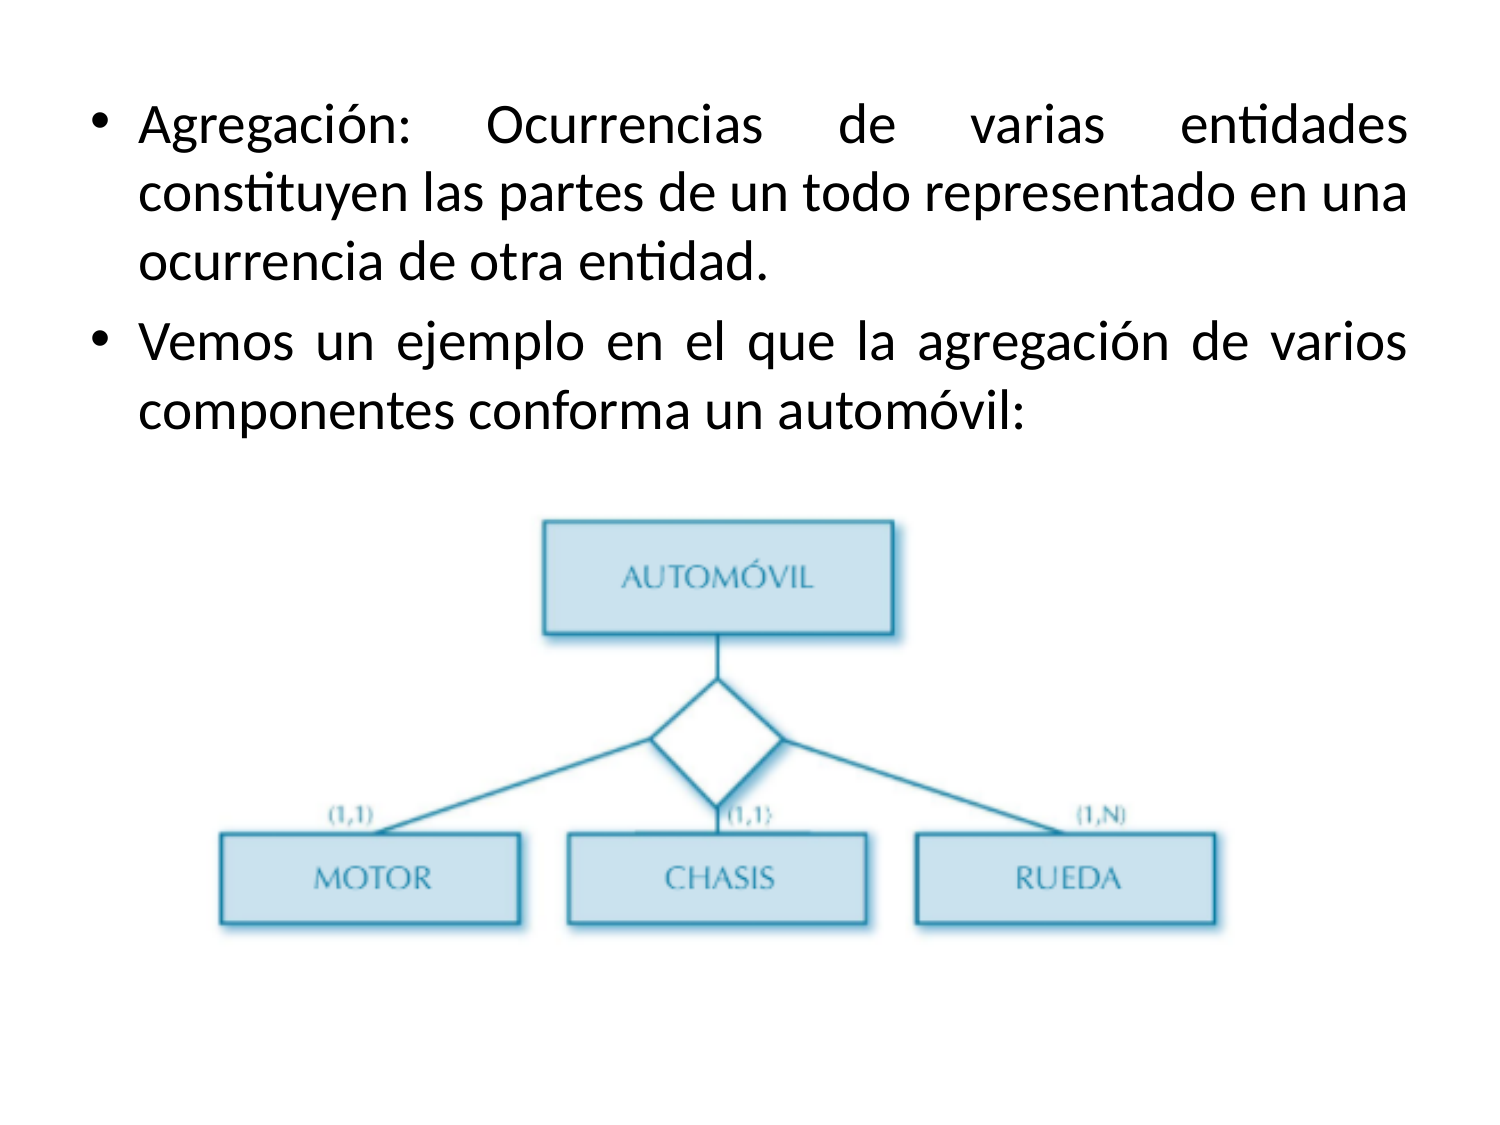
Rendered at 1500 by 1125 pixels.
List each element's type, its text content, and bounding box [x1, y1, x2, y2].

picture [171, 479, 1287, 976]
list Agregación: Ocurrencias de varias entidades constituyen las partes de un todo representado en una ocurrencia de otra entidad. Vemos un ejemplo en el que la agregación de varios componentes conforma un automóvil: [75, 78, 1425, 457]
